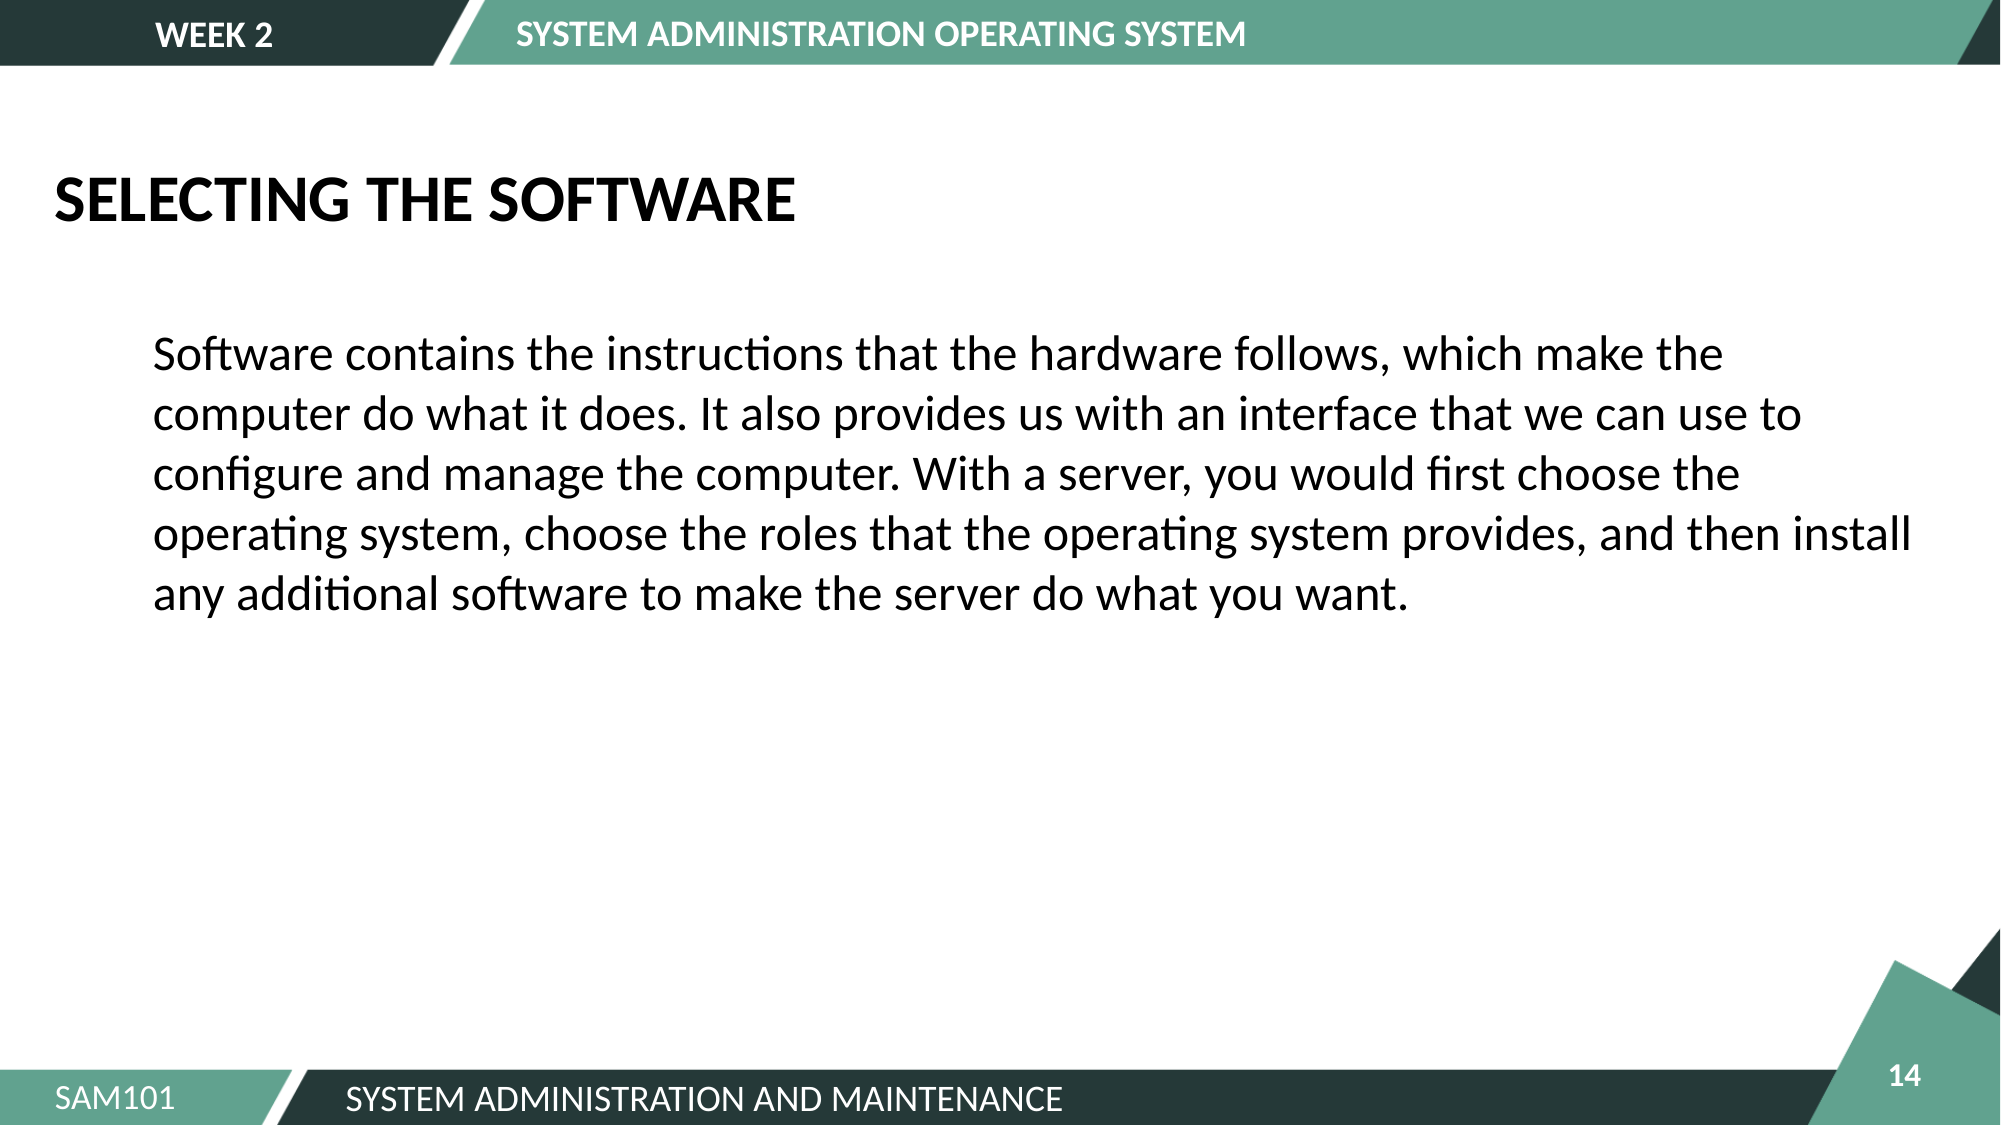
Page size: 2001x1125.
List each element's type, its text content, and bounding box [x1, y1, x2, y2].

text_box SYSTEM ADMINISTRATION OPERATING SYSTEM [501, 1, 1937, 62]
text_box SYSTEM ADMINISTRATION AND MAINTENANCE [330, 1066, 1332, 1125]
picture [0, 0, 2001, 1125]
text_box WEEK 2 [98, 2, 331, 63]
text_box Software contains the instructions that the hardware follows, which make the computer do what it does. It also provides us with an interface that we can use to configure and manage the computer. With a server, you would first choose the operating system, choose the roles that the operating system provides, and then install any additional software to make the server do what you want. [137, 305, 1937, 636]
text_box SELECTING THE SOFTWARE [39, 148, 863, 251]
text_box SAM101 [39, 1066, 233, 1125]
slide_number <number> [1486, 1042, 1937, 1103]
